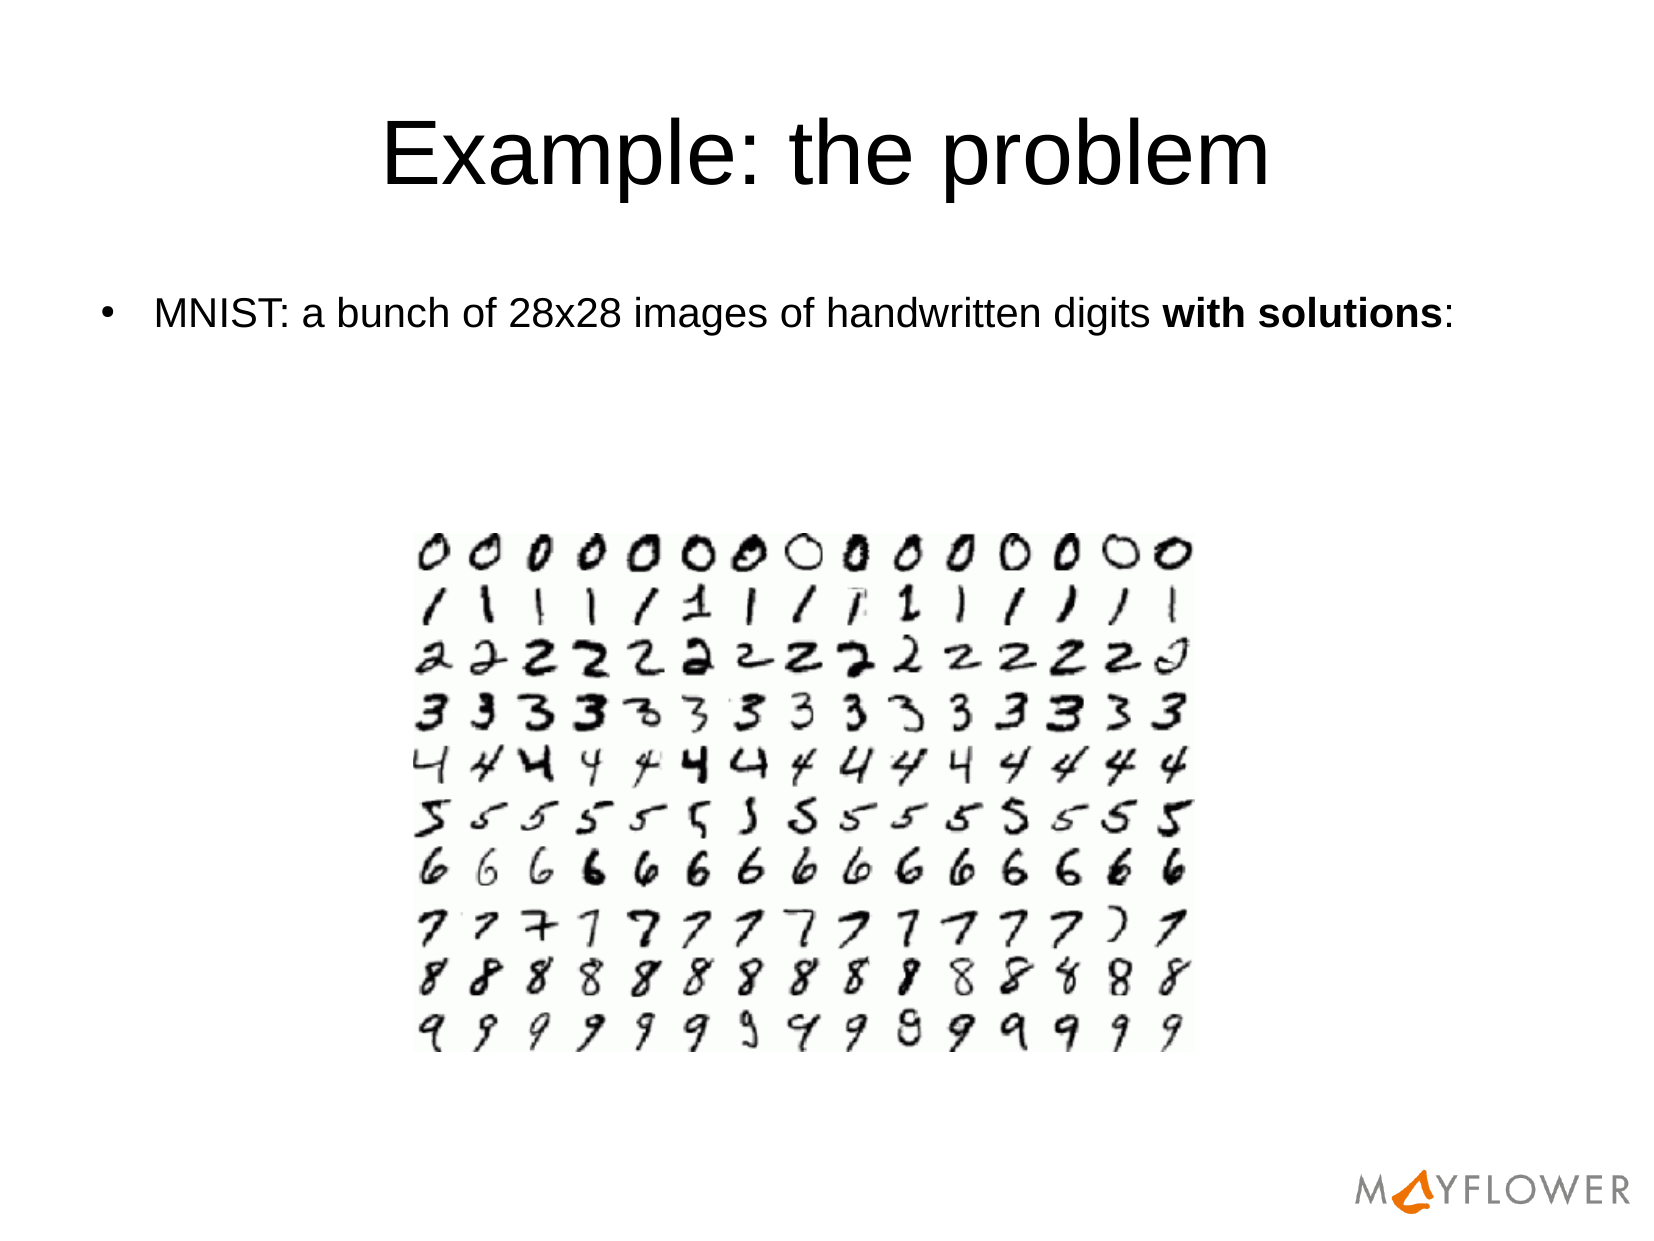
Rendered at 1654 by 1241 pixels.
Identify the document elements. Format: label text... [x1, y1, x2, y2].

picture [413, 533, 1195, 1052]
title Example: the problem [82, 49, 1571, 257]
list MNIST: a bunch of 28x28 images of handwritten digits with solutions: [82, 290, 1571, 1010]
picture [1355, 1169, 1630, 1215]
